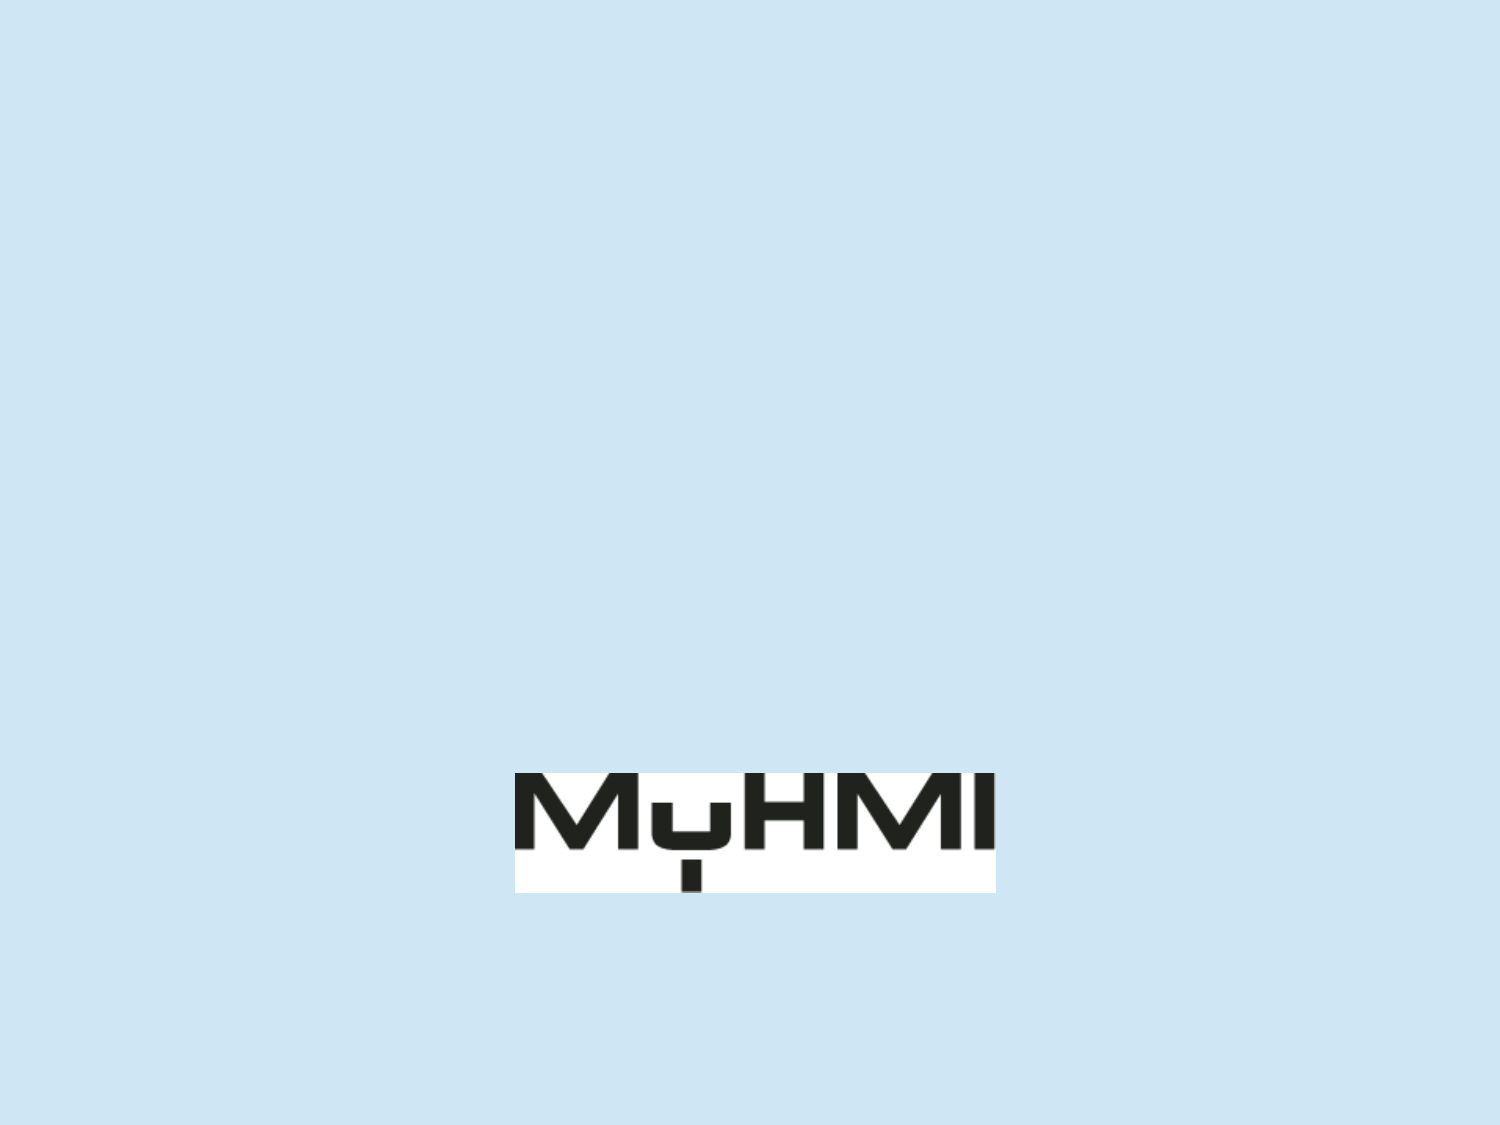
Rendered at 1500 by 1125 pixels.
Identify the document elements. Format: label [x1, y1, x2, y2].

picture [515, 773, 996, 893]
